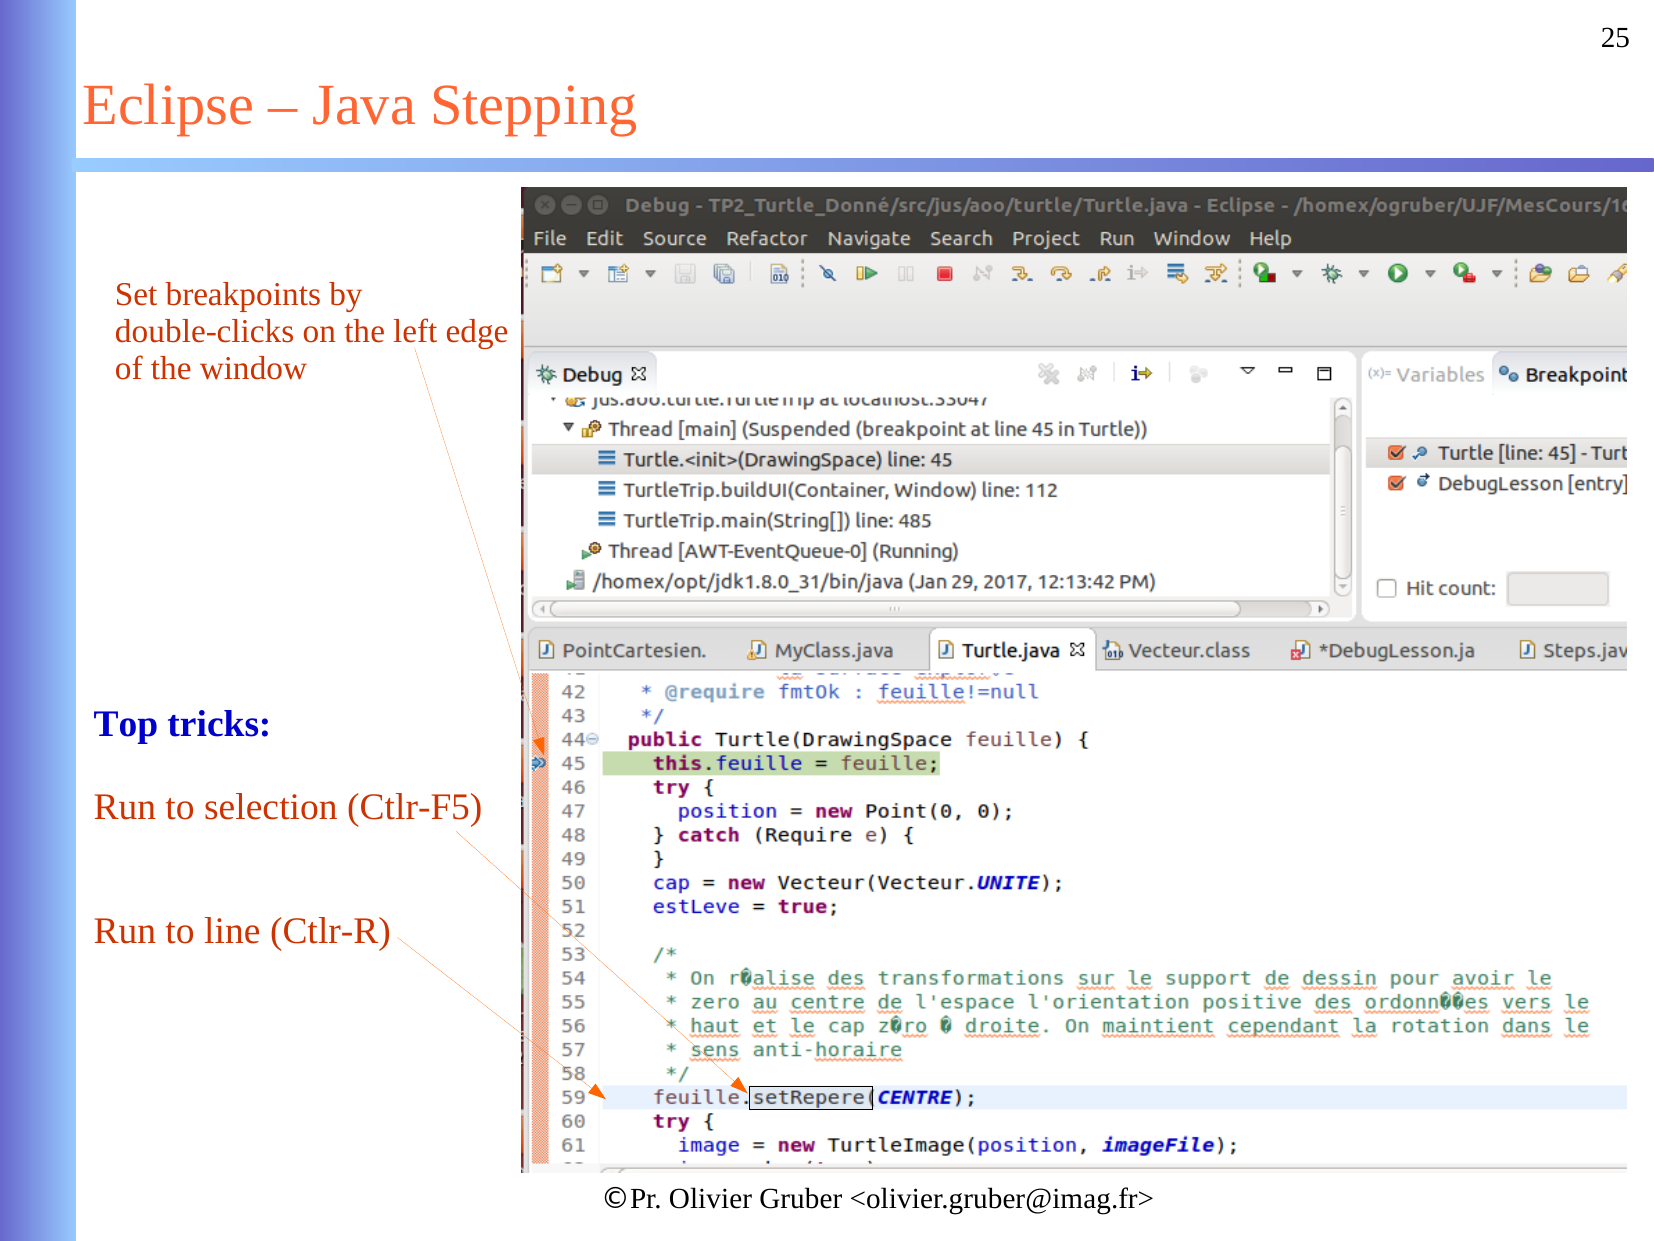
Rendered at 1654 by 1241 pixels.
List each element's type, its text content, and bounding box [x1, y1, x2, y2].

text_box [749, 1086, 873, 1110]
title Eclipse – Java Stepping [82, 49, 1571, 161]
text_box Set breakpoints by double-clicks on the left edge of the window [114, 275, 510, 387]
picture [521, 187, 1627, 1173]
text_box Top tricks: Run to selection (Ctlr-F5) Run to line (Ctlr-R) [93, 702, 483, 995]
